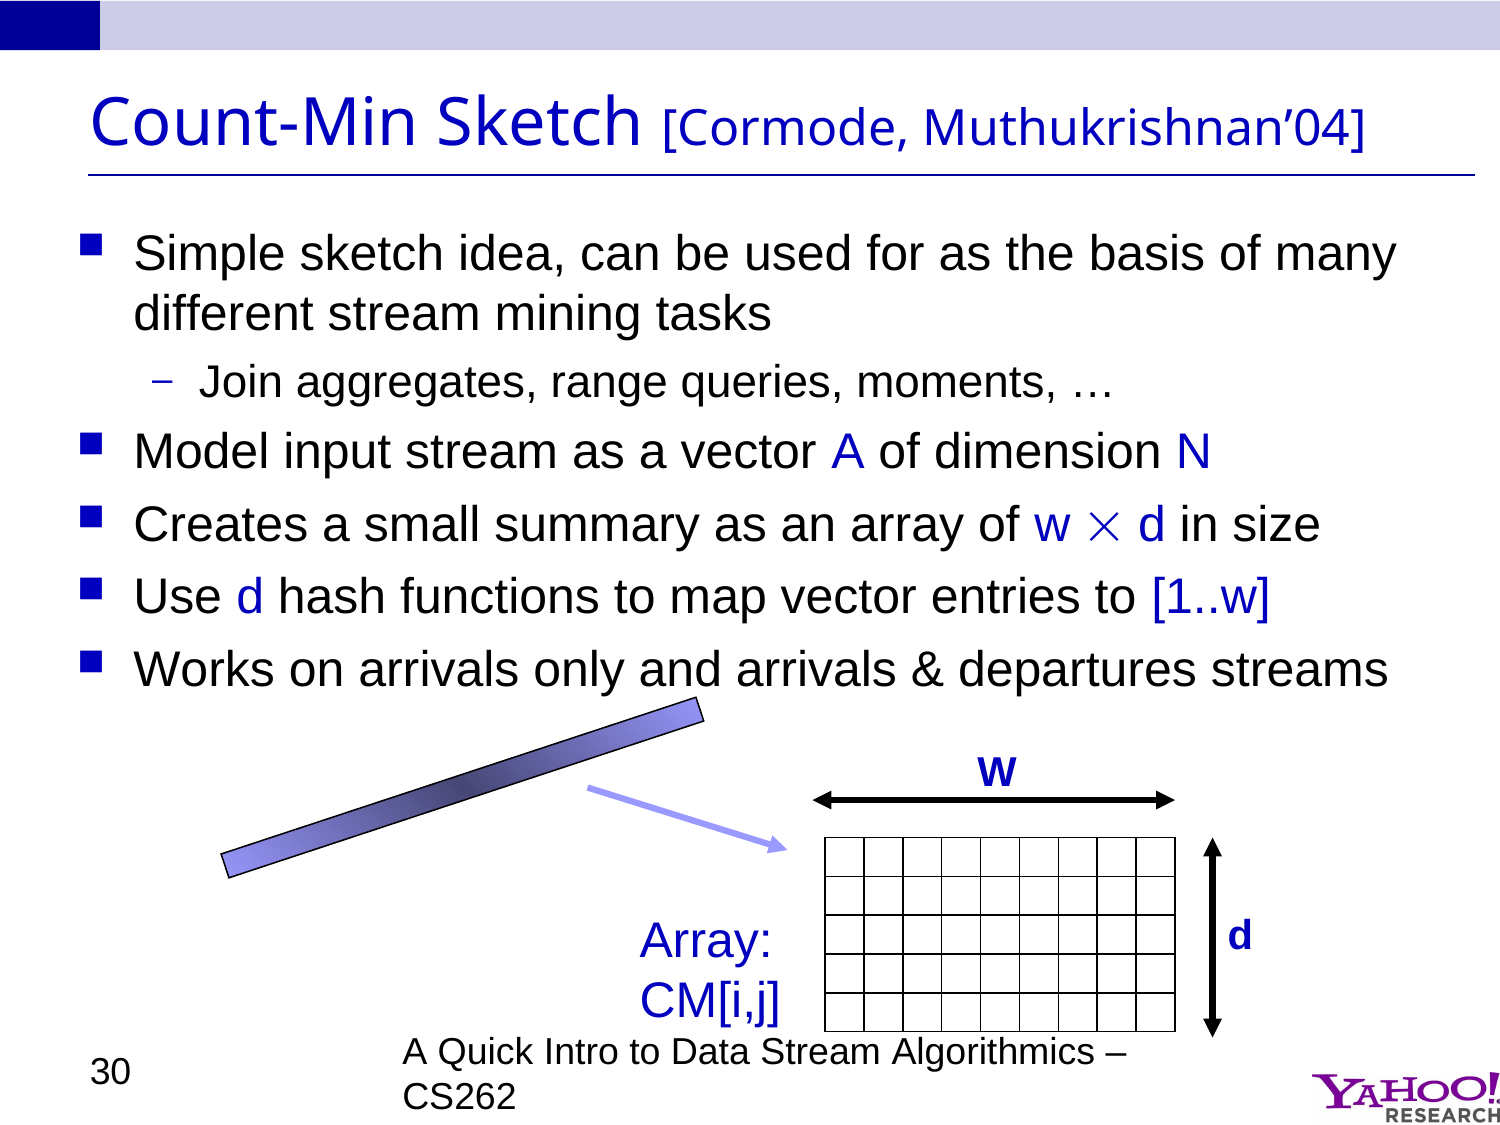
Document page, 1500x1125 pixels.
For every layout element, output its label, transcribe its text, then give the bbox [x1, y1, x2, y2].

title Count-Min Sketch [Cormode, Muthukrishnan’04] [75, 50, 1500, 188]
text_box [221, 697, 704, 878]
text_box d [1212, 900, 1268, 966]
text_box Array: CM[i,j] [624, 899, 813, 1036]
picture [1312, 1072, 1500, 1125]
text_box W [962, 737, 1032, 803]
list Simple sketch idea, can be used for as the basis of many different stream mining tasks Join aggregates, range queries, moments, … Model input stream as a vector A of dimension N Creates a small summary as an array of w  d in size Use d hash functions to map vector entries to [1..w] Works on arrivals only and arrivals & departures streams [62, 212, 1450, 925]
